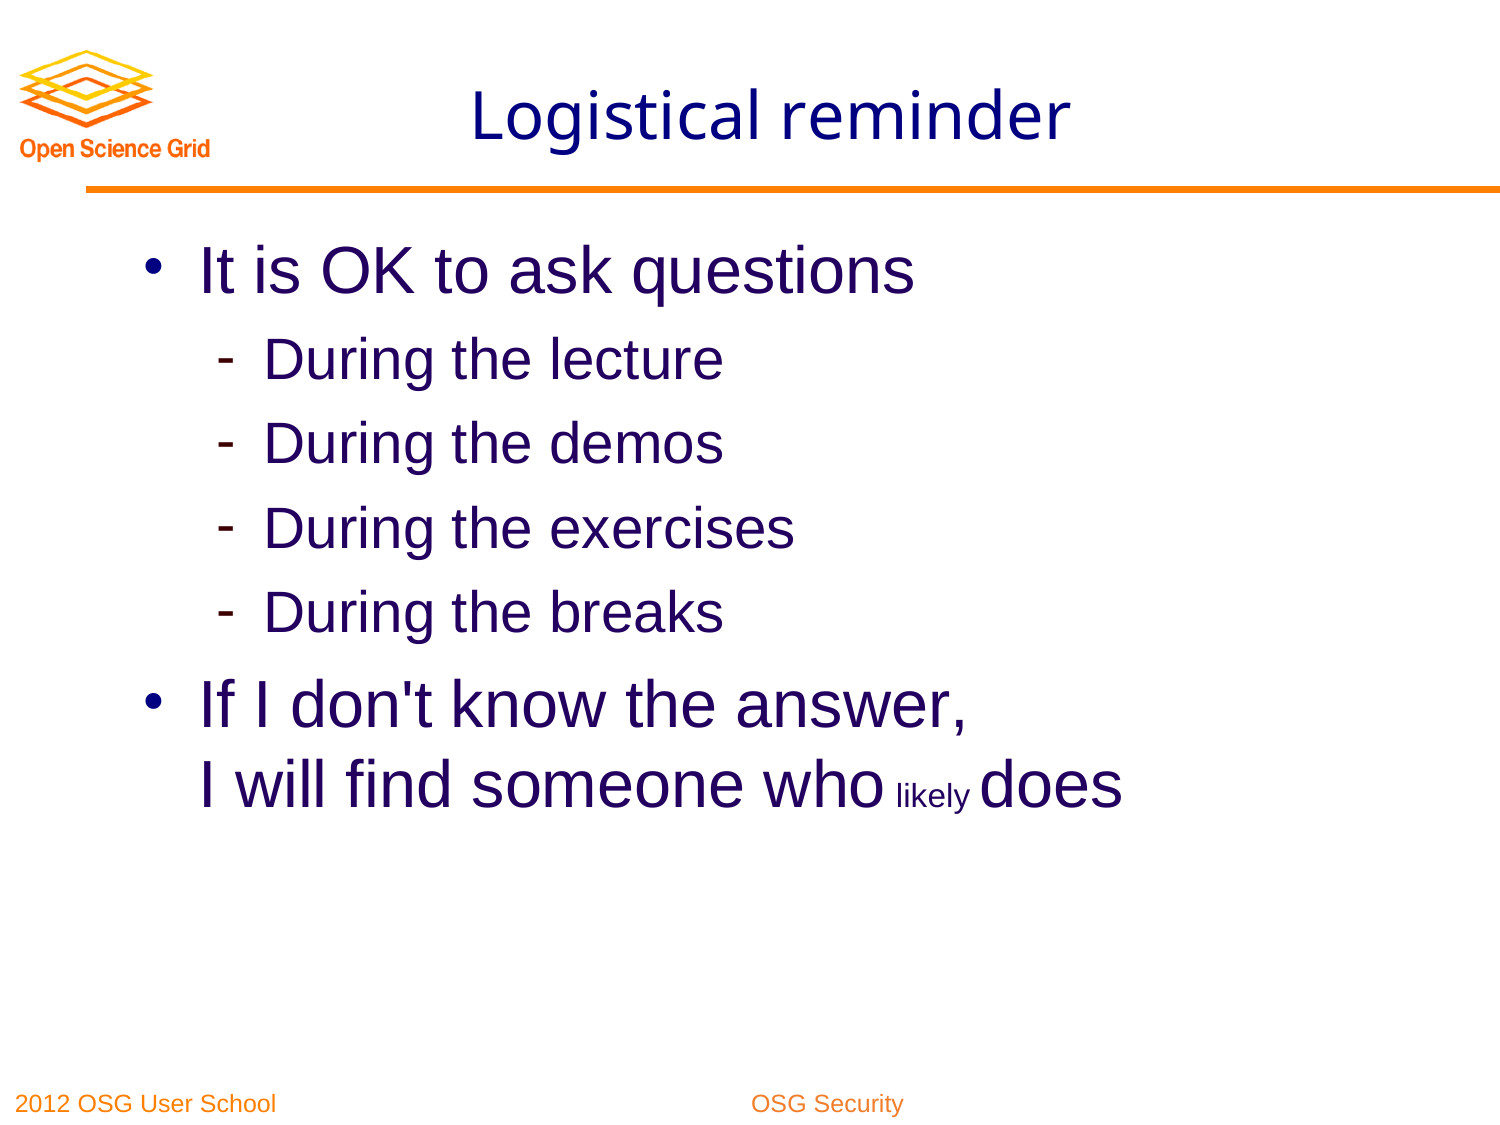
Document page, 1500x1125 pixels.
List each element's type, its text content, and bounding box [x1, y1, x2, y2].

title Logistical reminder [201, 18, 1342, 207]
list It is OK to ask questions During the lecture During the demos During the exercises During the breaks If I don't know the answer, I will find someone who likely does [127, 218, 1403, 962]
picture [0, 27, 201, 179]
